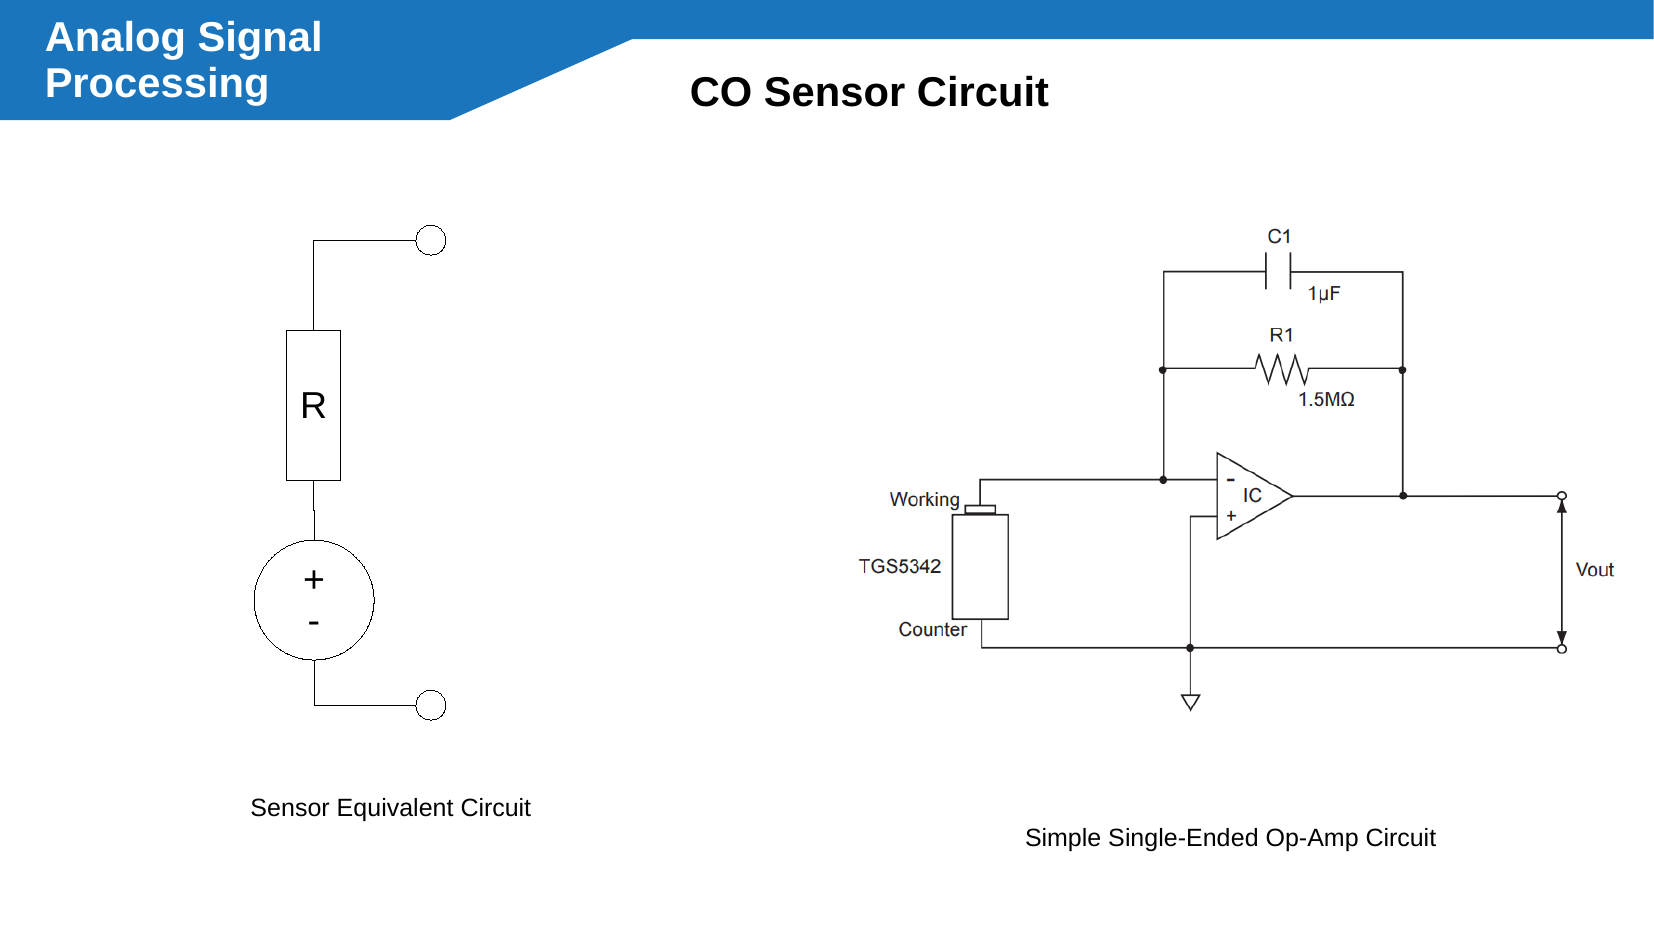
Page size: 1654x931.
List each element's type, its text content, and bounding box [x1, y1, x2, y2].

text_box + - [254, 540, 375, 661]
text_box R [286, 330, 341, 481]
picture [851, 224, 1621, 719]
text_box Simple Single-Ended Op-Amp Circuit [1007, 810, 1456, 866]
text_box Sensor Equivalent Circuit [167, 780, 616, 836]
text_box Analog Signal Processing [30, 0, 541, 121]
text_box CO Sensor Circuit [675, 45, 1516, 140]
